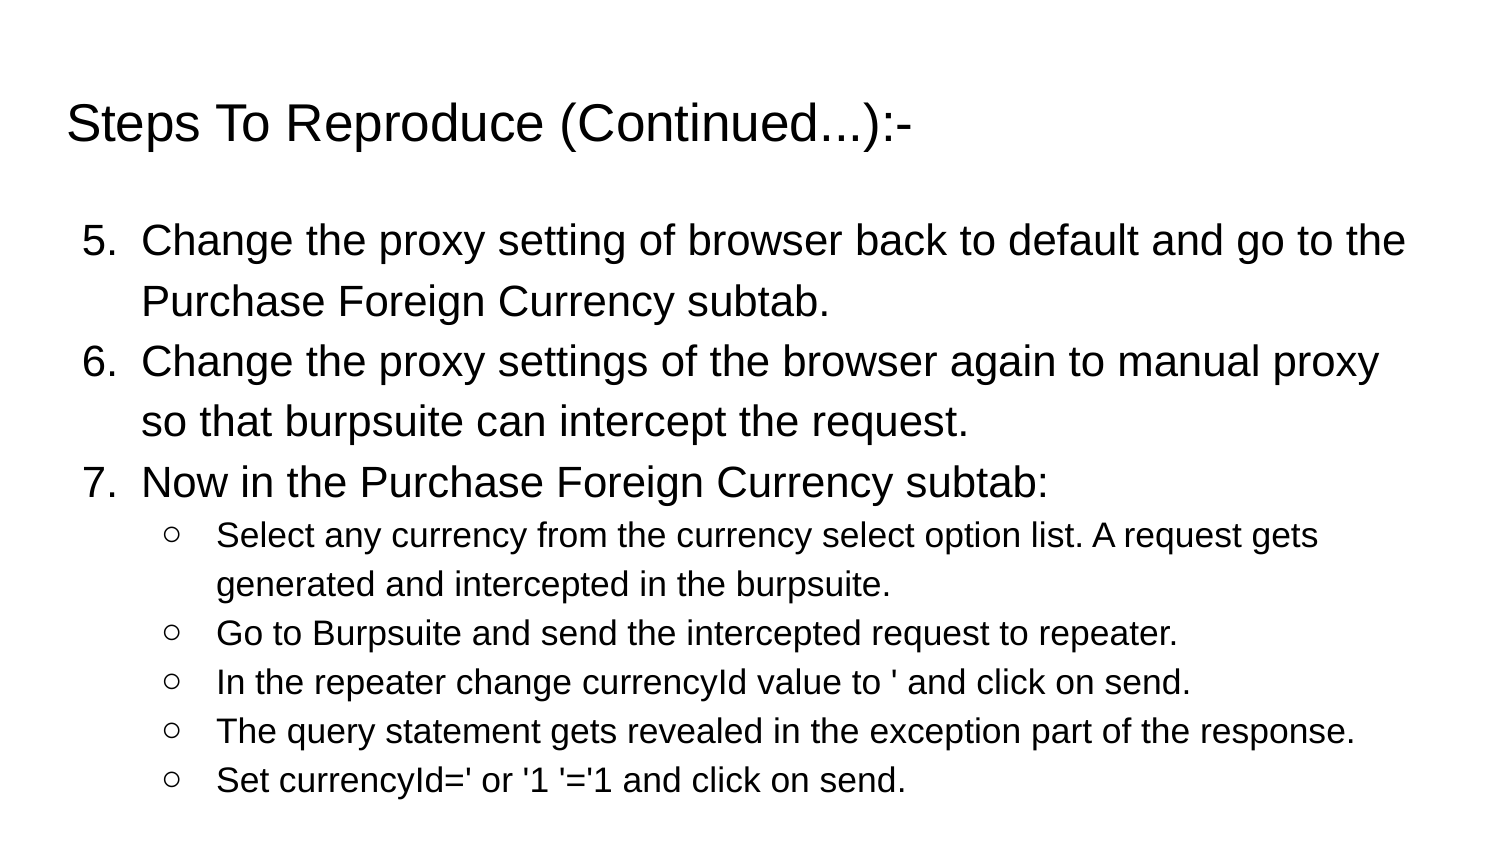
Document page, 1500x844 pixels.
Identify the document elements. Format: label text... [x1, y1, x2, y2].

list Change the proxy setting of browser back to default and go to the Purchase Foreign Currency subtab. Change the proxy settings of the browser again to manual proxy so that burpsuite can intercept the request. Now in the Purchase Foreign Currency subtab: Select any currency from the currency select option list. A request gets generated and intercepted in the burpsuite. Go to Burpsuite and send the intercepted request to repeater. In the repeater change currencyId value to ' and click on send. The query statement gets revealed in the exception part of the response. Set currencyId=' or '1 '='1 and click on send. [51, 189, 1449, 844]
title Steps To Reproduce (Continued...):- [51, 72, 1449, 167]
